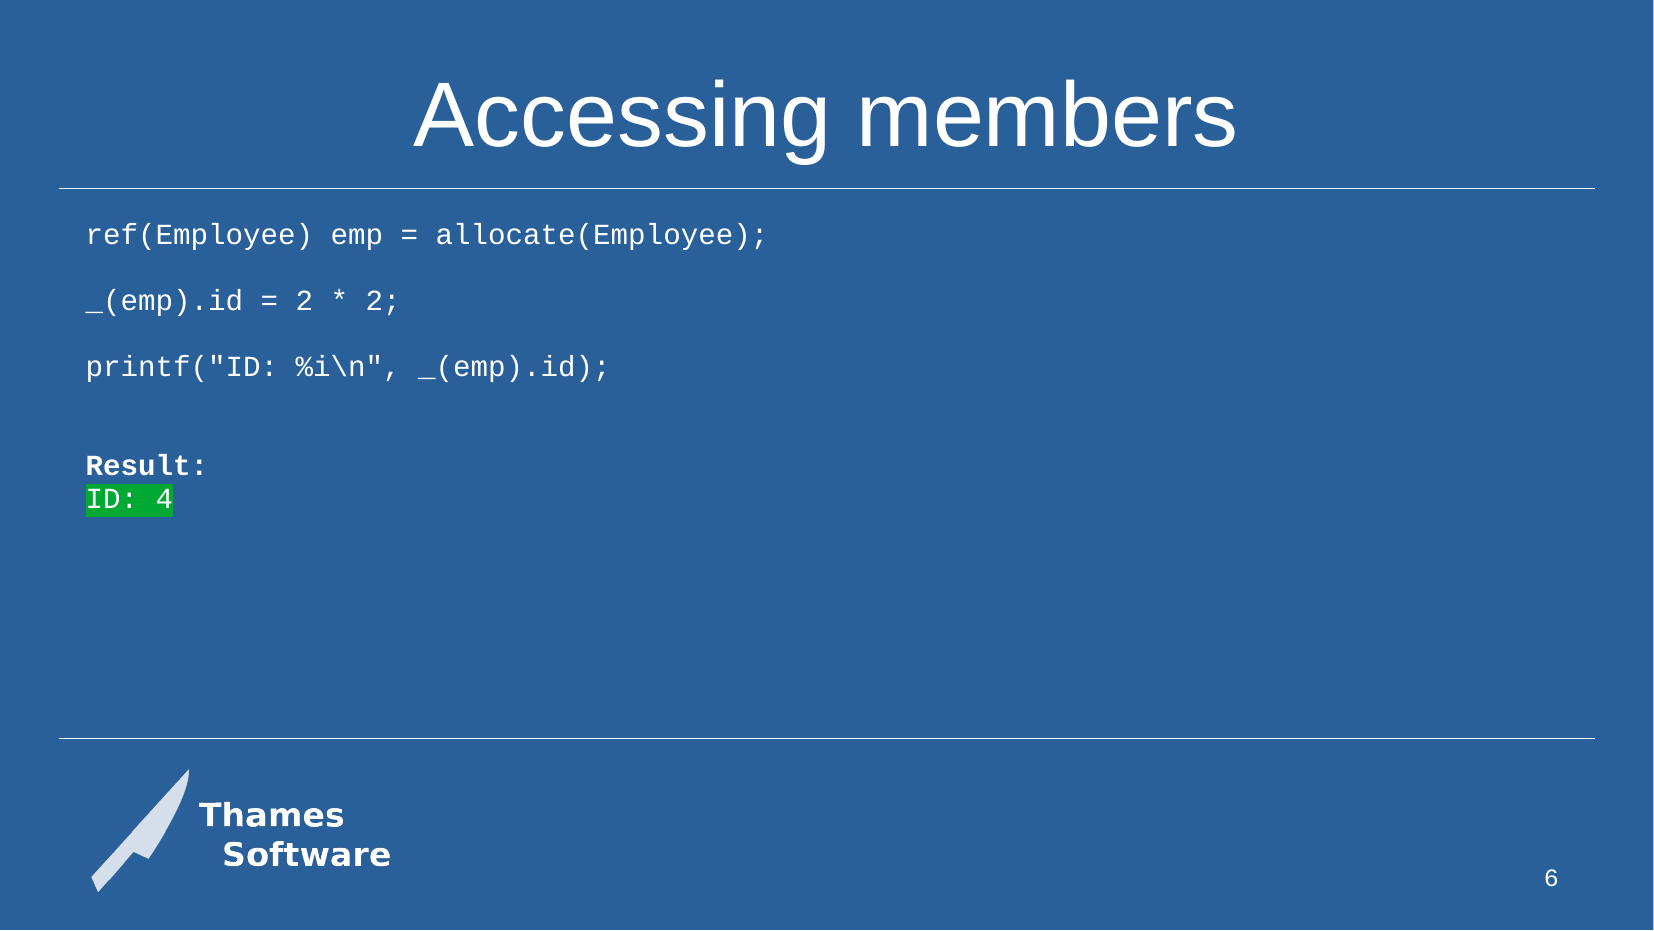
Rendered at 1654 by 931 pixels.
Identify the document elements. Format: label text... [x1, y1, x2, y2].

title Accessing members [82, 189, 1571, 193]
text_box ref(Employee) emp = allocate(Employee); _(emp).id = 2 * 2; printf("ID: %i\n", _(emp).id); Result: ID: 4 [70, 212, 1571, 697]
picture [82, 756, 421, 907]
title Accessing members [82, 37, 1571, 188]
